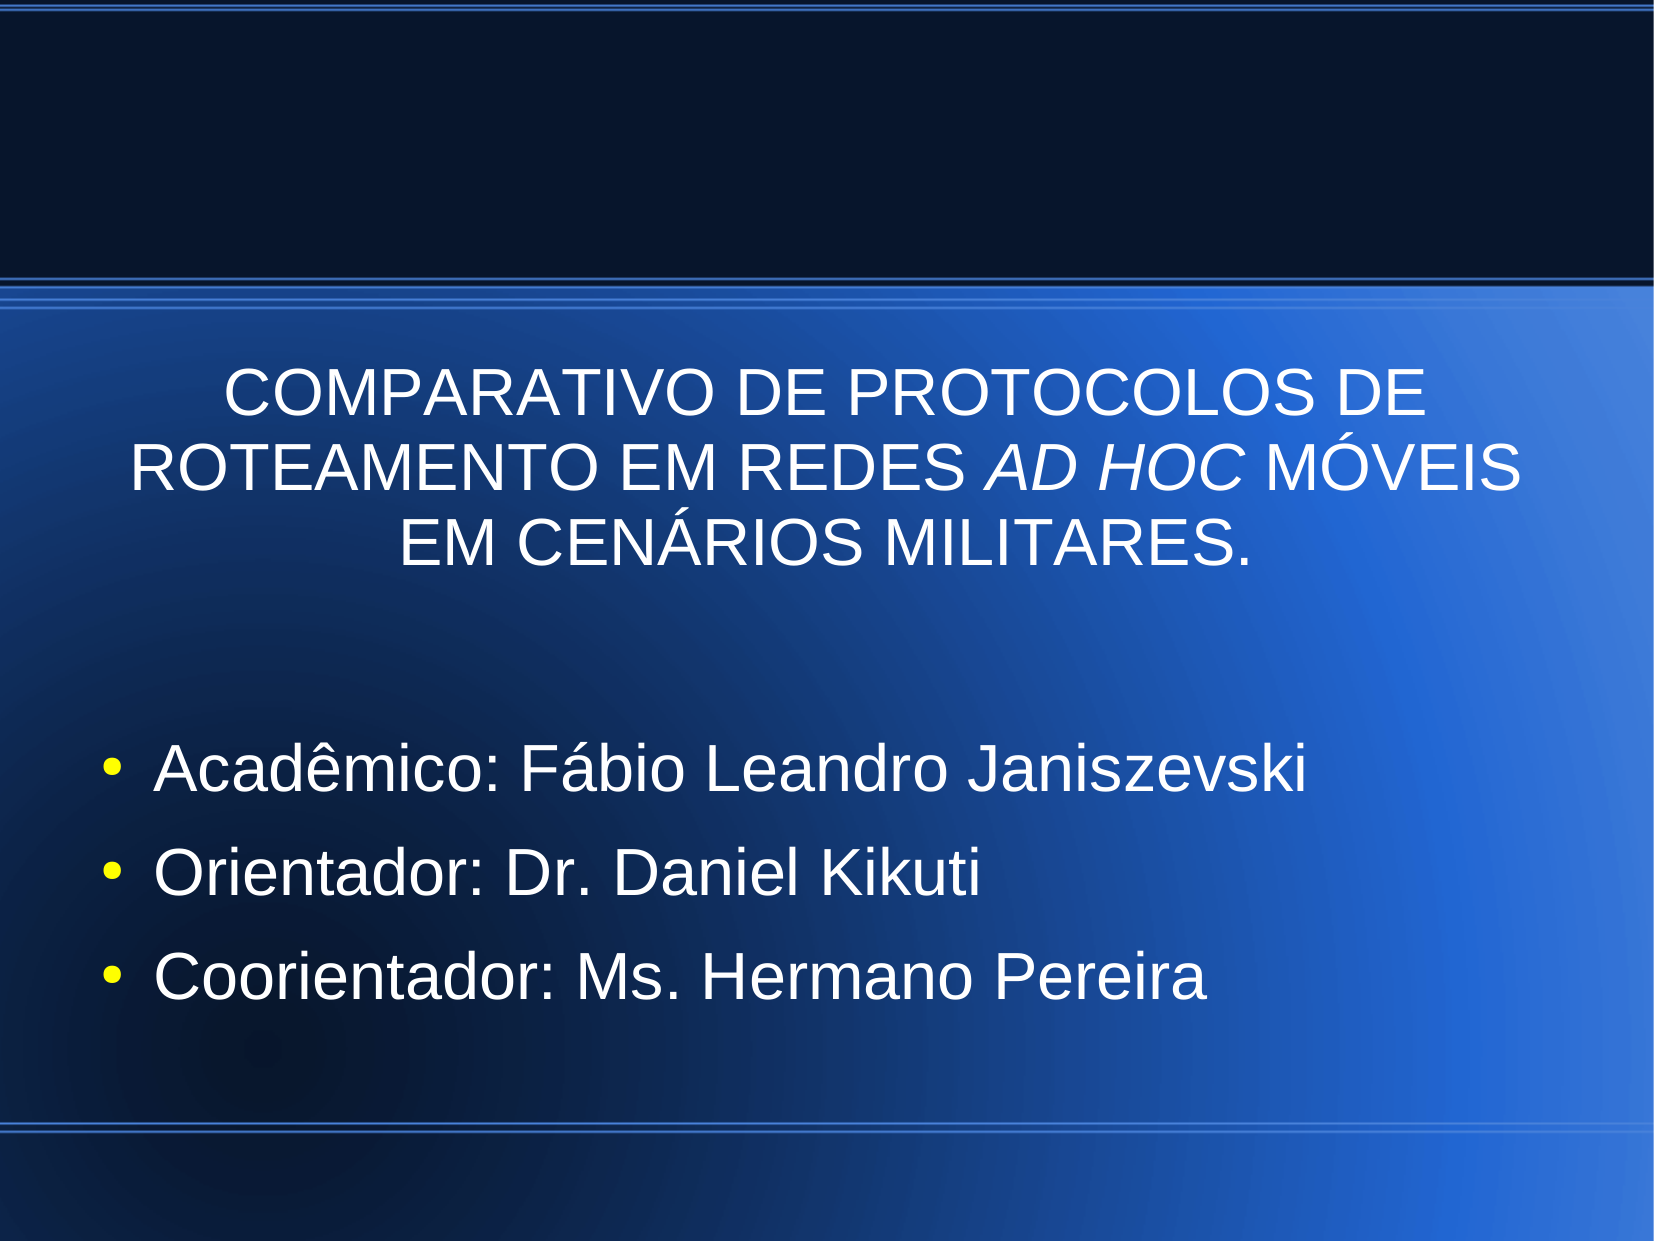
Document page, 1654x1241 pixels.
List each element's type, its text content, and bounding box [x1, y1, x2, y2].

list Acadêmico: Fábio Leandro Janiszevski Orientador: Dr. Daniel Kikuti Coorientador: Ms. Hermano Pereira [82, 730, 1571, 1074]
picture [0, 0, 1654, 1241]
list COMPARATIVO DE PROTOCOLOS DE ROTEAMENTO EM REDES AD HOC MÓVEIS EM CENÁRIOS MILITARES. [82, 355, 1571, 699]
